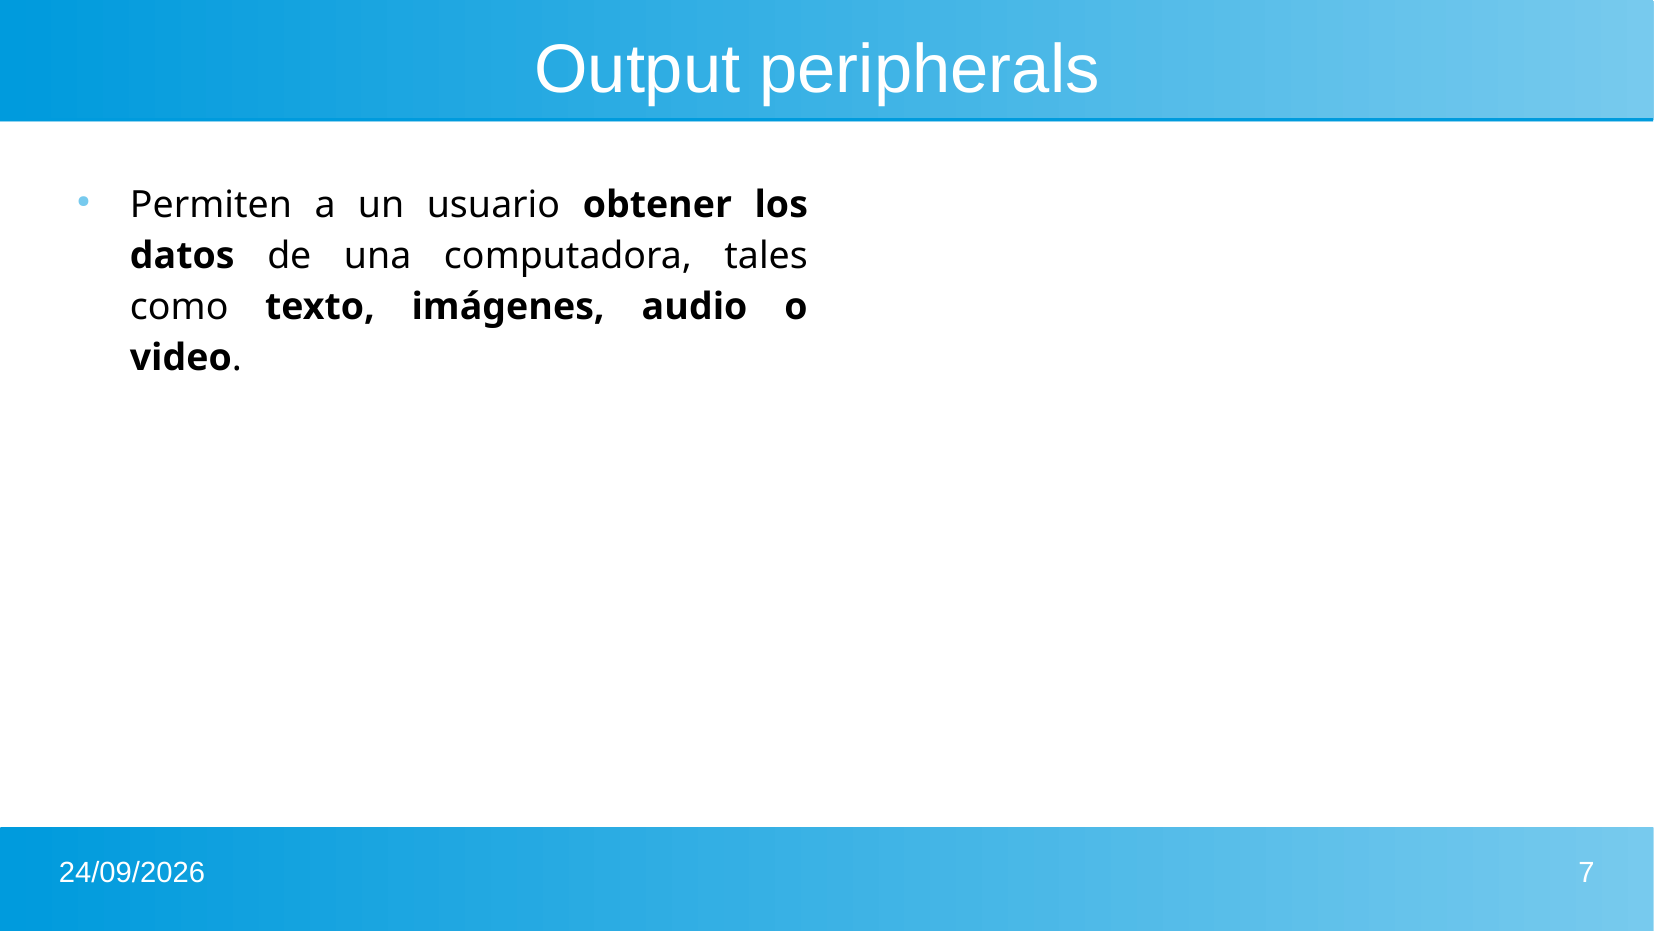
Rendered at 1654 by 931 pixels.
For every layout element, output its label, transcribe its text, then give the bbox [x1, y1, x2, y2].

title Output peripherals [59, 29, 1595, 108]
list Permiten a un usuario obtener los datos de una computadora, tales como texto, imágenes, audio o video. [59, 177, 809, 768]
